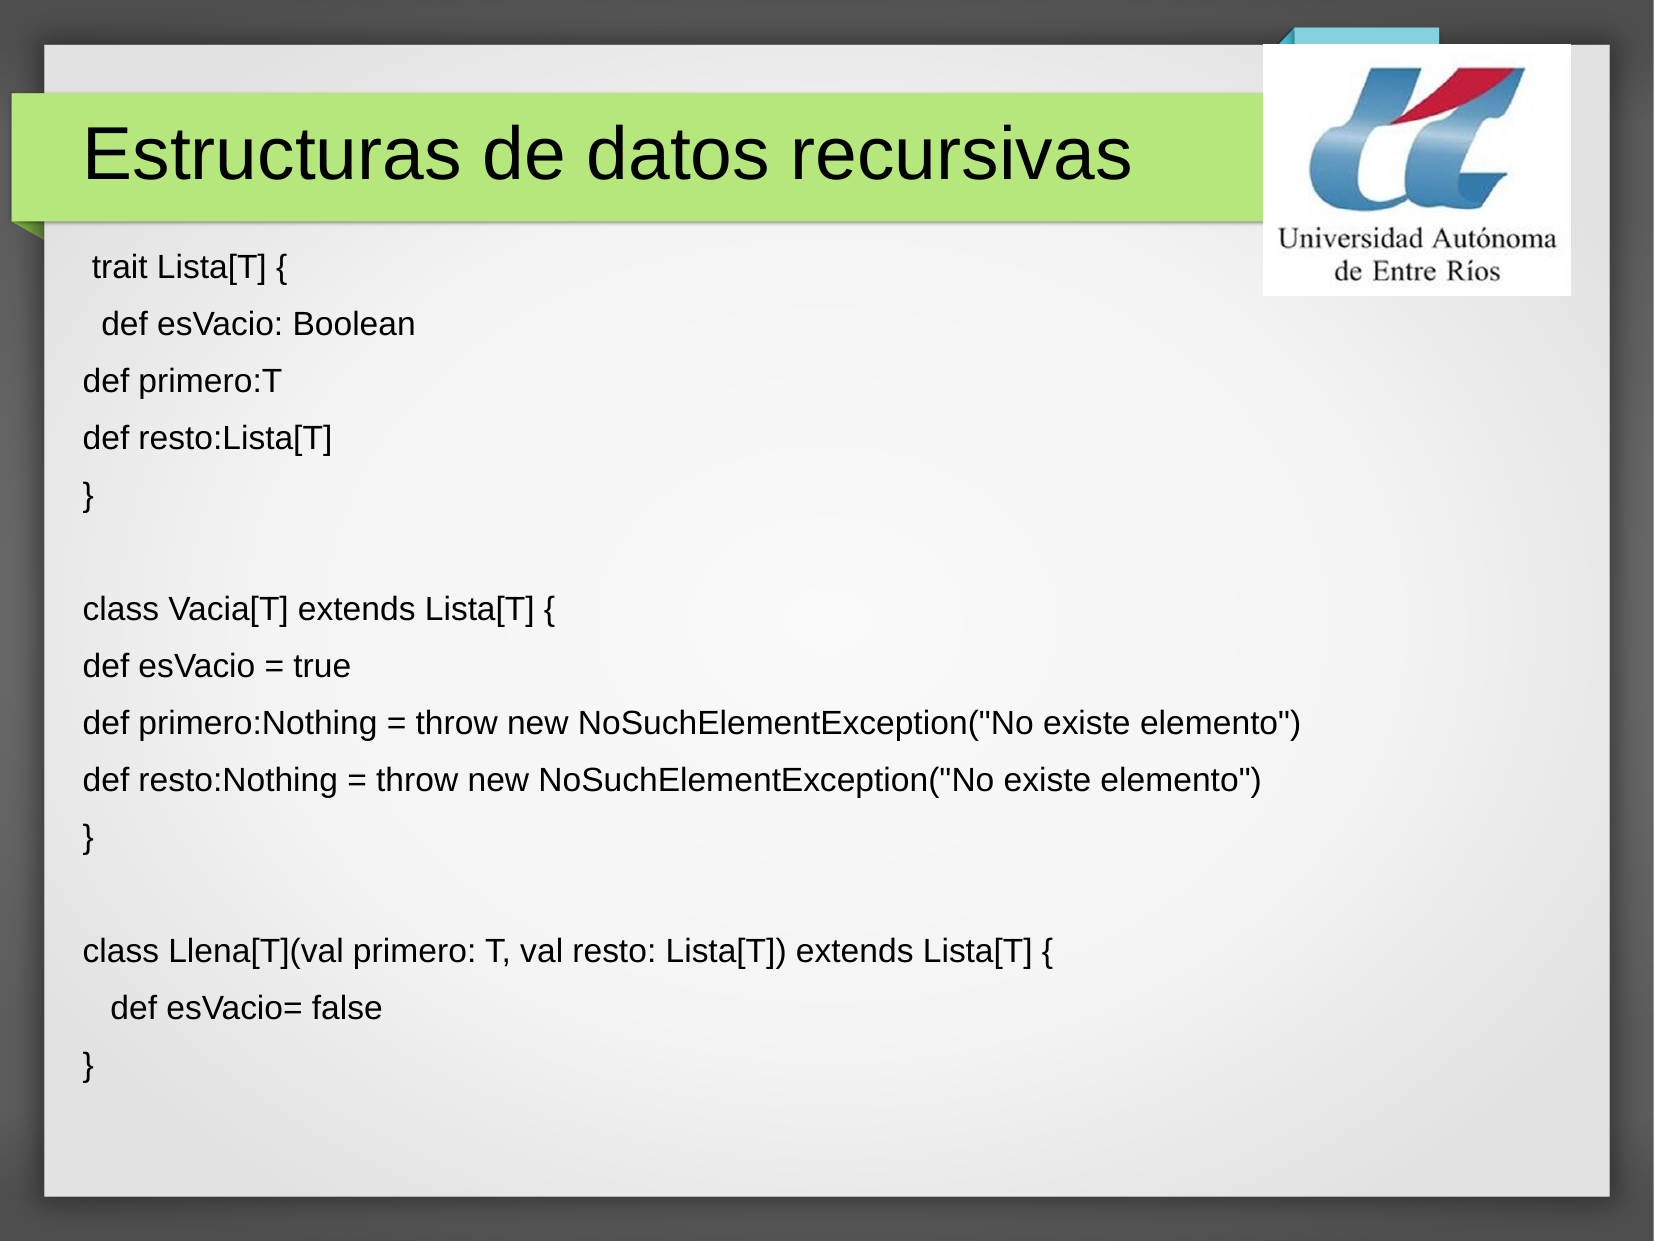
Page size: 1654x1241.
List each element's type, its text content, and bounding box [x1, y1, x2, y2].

title Estructuras de datos recursivas [82, 94, 1263, 213]
list trait Lista[T] { def esVacio: Boolean def primero:T def resto:Lista[T] } class Vacia[T] extends Lista[T] { def esVacio = true def primero:Nothing = throw new NoSuchElementException("No existe elemento") def resto:Nothing = throw new NoSuchElementException("No existe elemento") } class Llena[T](val primero: T, val resto: Lista[T]) extends Lista[T] { def esVacio= false } [82, 248, 1654, 1087]
picture [0, 0, 1654, 1241]
